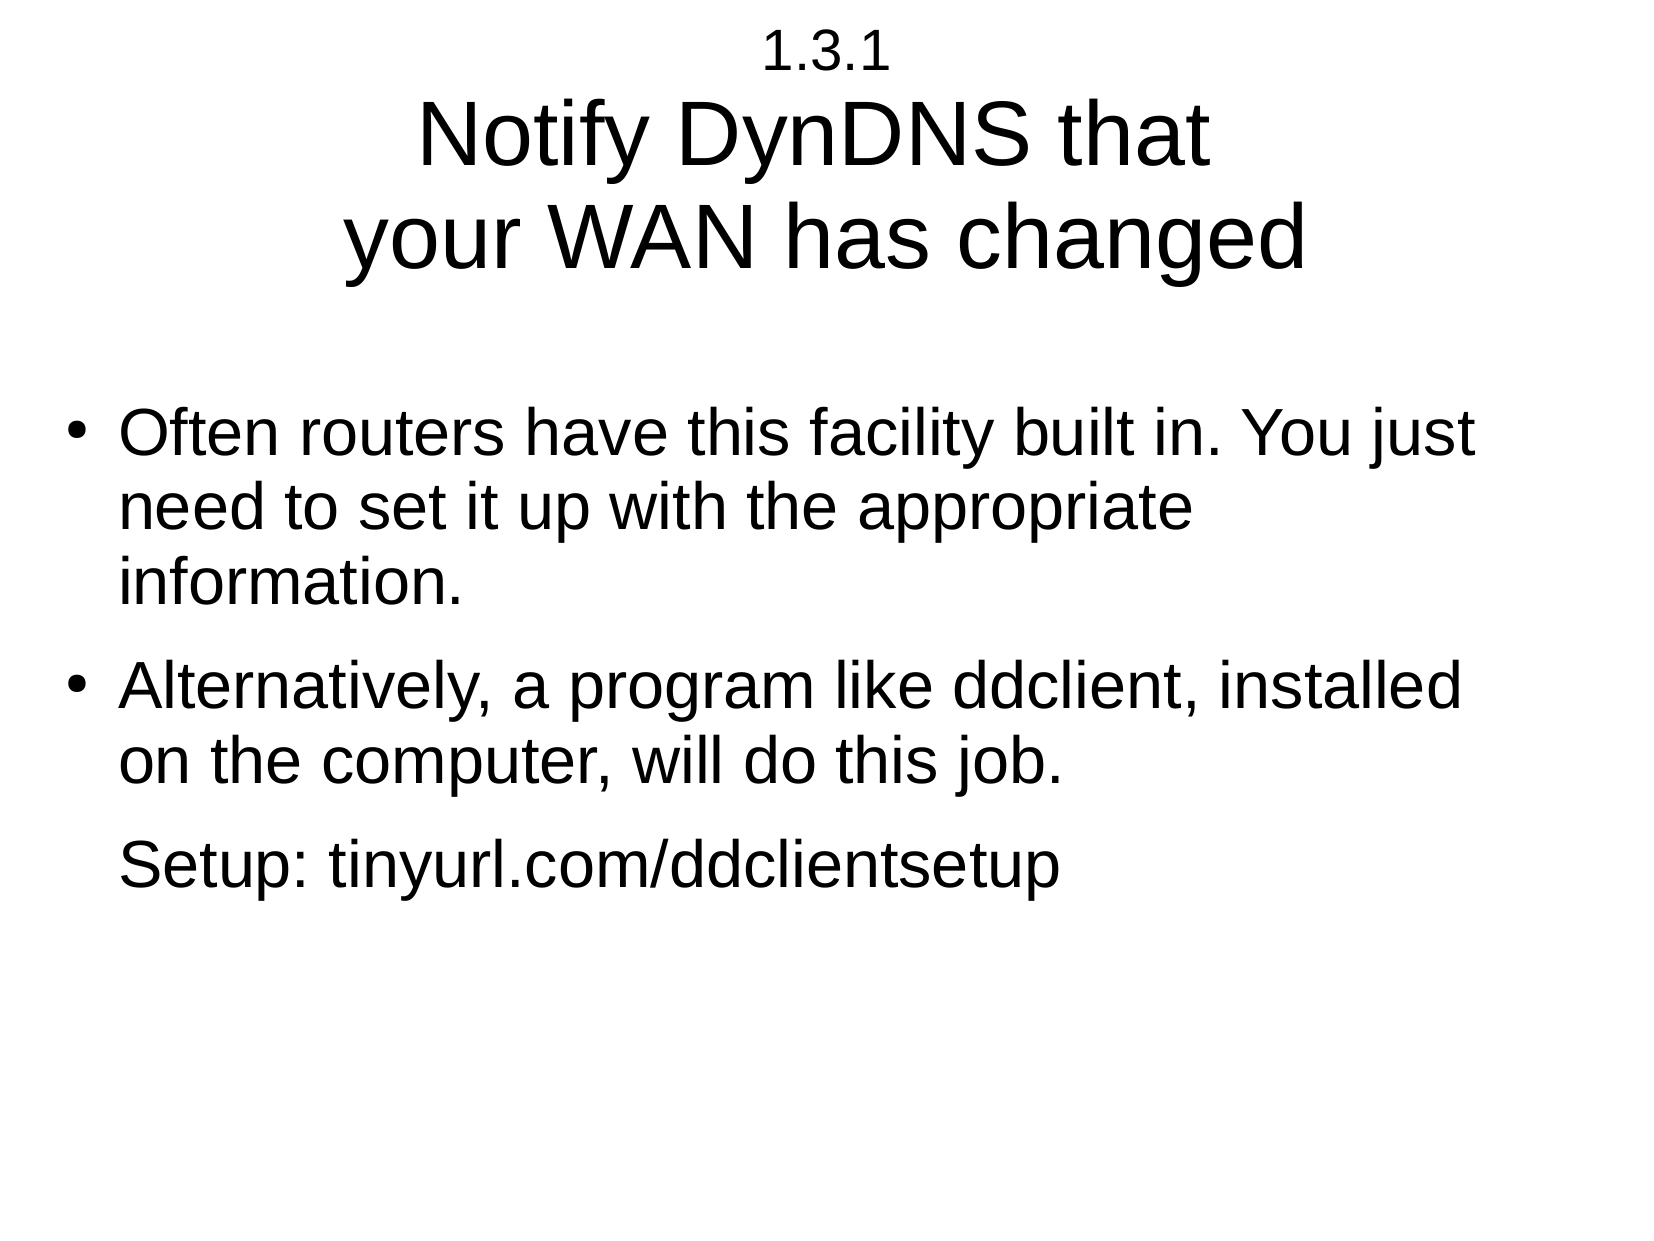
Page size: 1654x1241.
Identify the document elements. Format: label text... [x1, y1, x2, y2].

title 1.3.1 Notify DynDNS that your WAN has changed [82, 17, 1571, 288]
list Often routers have this facility built in. You just need to set it up with the appropriate information. Alternatively, a program like ddclient, installed on the computer, will do this job. Setup: tinyurl.com/ddclientsetup [47, 290, 1503, 1010]
